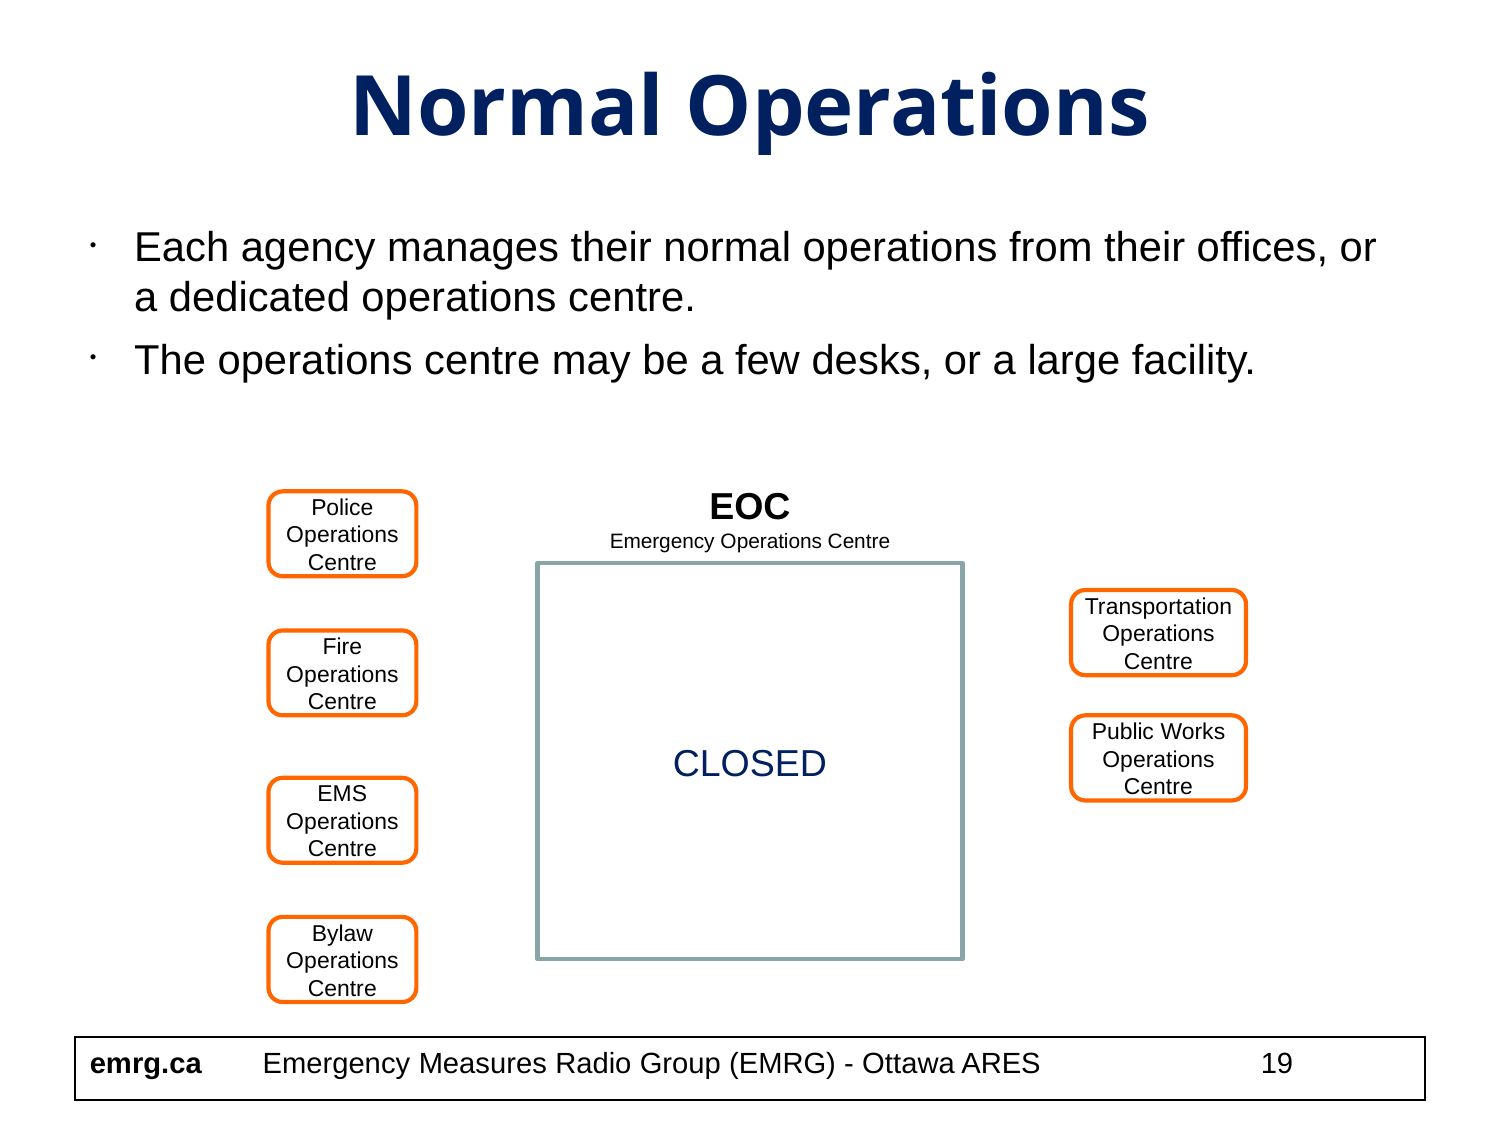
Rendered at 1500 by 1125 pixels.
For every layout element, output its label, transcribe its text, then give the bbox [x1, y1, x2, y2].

title Normal Operations [75, 45, 1425, 212]
text_box Public Works Operations Centre [1071, 715, 1247, 801]
text_box Bylaw Operations Centre [268, 916, 417, 1003]
footer Emergency Measures Radio Group (EMRG) - Ottawa ARES [247, 1037, 1238, 1103]
slide_number <number> [1246, 1037, 1425, 1103]
text_box EMS Operations Centre [268, 777, 417, 863]
text_box EOC Emergency Operations Centre [587, 474, 913, 560]
text_box Police Operations Centre [268, 491, 417, 577]
text_box CLOSED [537, 563, 963, 960]
text_box Each agency manages their normal operations from their offices, or a dedicated operations centre. The operations centre may be a few desks, or a large facility. [74, 212, 1425, 390]
text_box Transportation Operations Centre [1071, 590, 1247, 676]
text_box Fire Operations Centre [268, 630, 417, 716]
